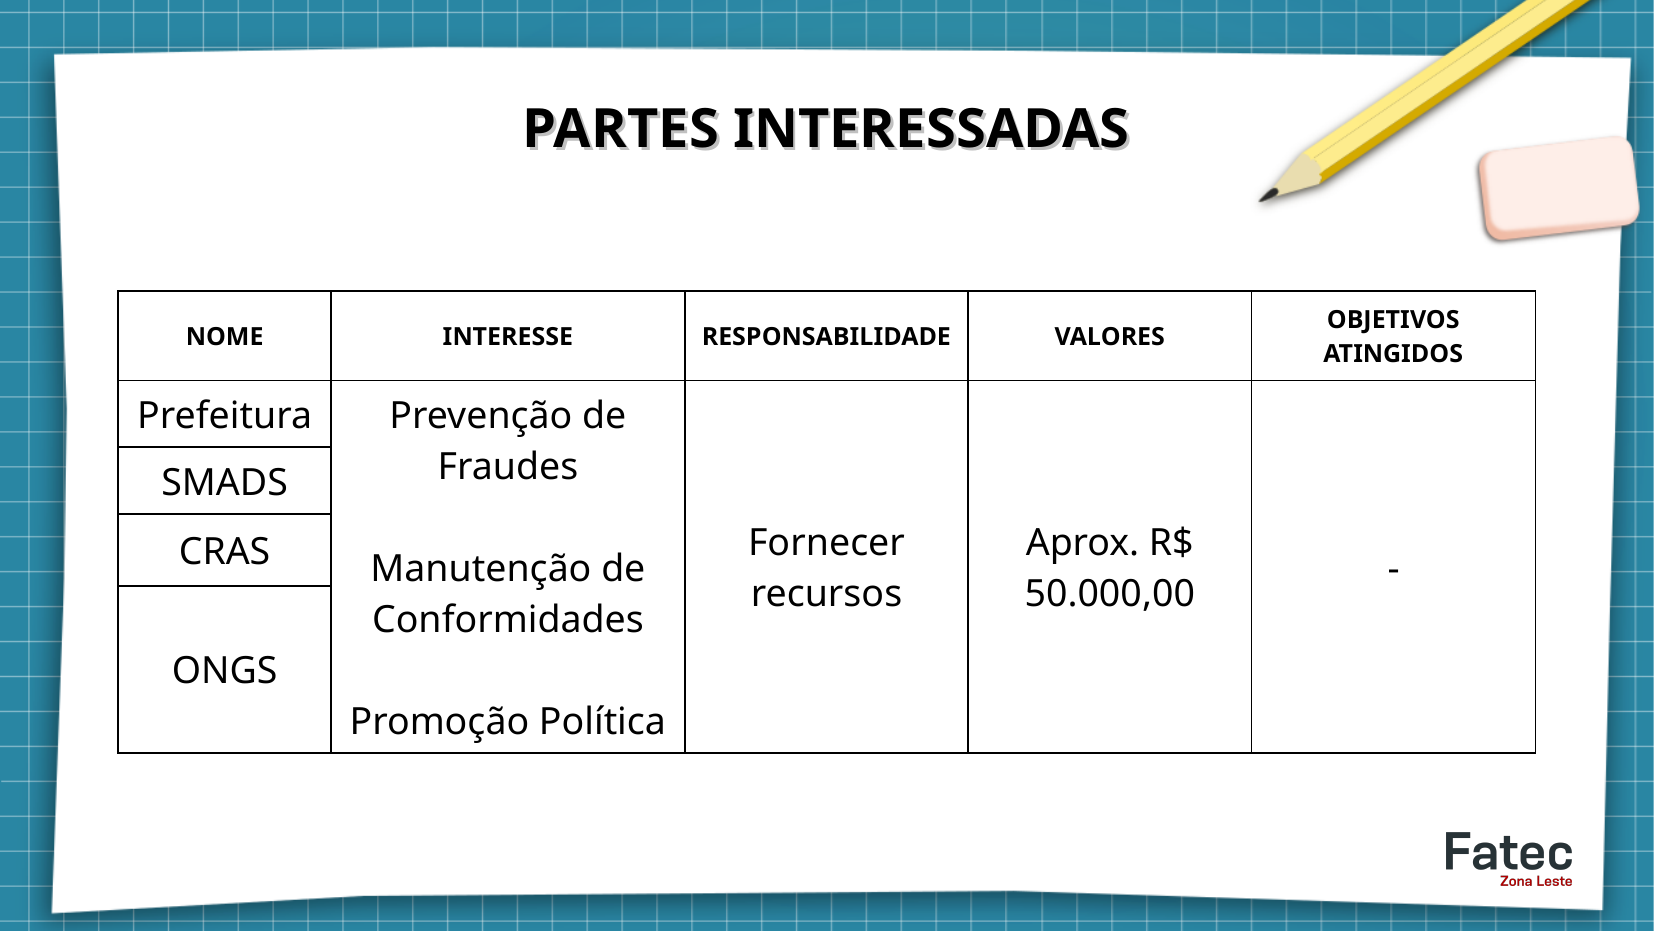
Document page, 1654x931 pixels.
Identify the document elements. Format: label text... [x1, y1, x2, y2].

table_header NOME [119, 292, 330, 380]
table_cell - [1252, 381, 1535, 752]
table_cell Fornecer recursos [686, 381, 967, 752]
table_header RESPONSABILIDADE [686, 292, 967, 380]
table_header VALORES [969, 292, 1251, 380]
table_cell CRAS [119, 515, 330, 585]
table_cell Prefeitura [119, 381, 330, 446]
table_header INTERESSE [332, 292, 684, 380]
table_cell Aprox. R$ 50.000,00 [969, 381, 1251, 752]
table_cell Prevenção de Fraudes Manutenção de Conformidades Promoção Política [332, 381, 684, 752]
title PARTES INTERESSADAS [82, 48, 1571, 205]
table_cell ONGS [119, 587, 330, 752]
picture [0, 0, 1654, 931]
table_cell SMADS [119, 448, 330, 513]
table_header OBJETIVOS ATINGIDOS [1252, 292, 1535, 380]
